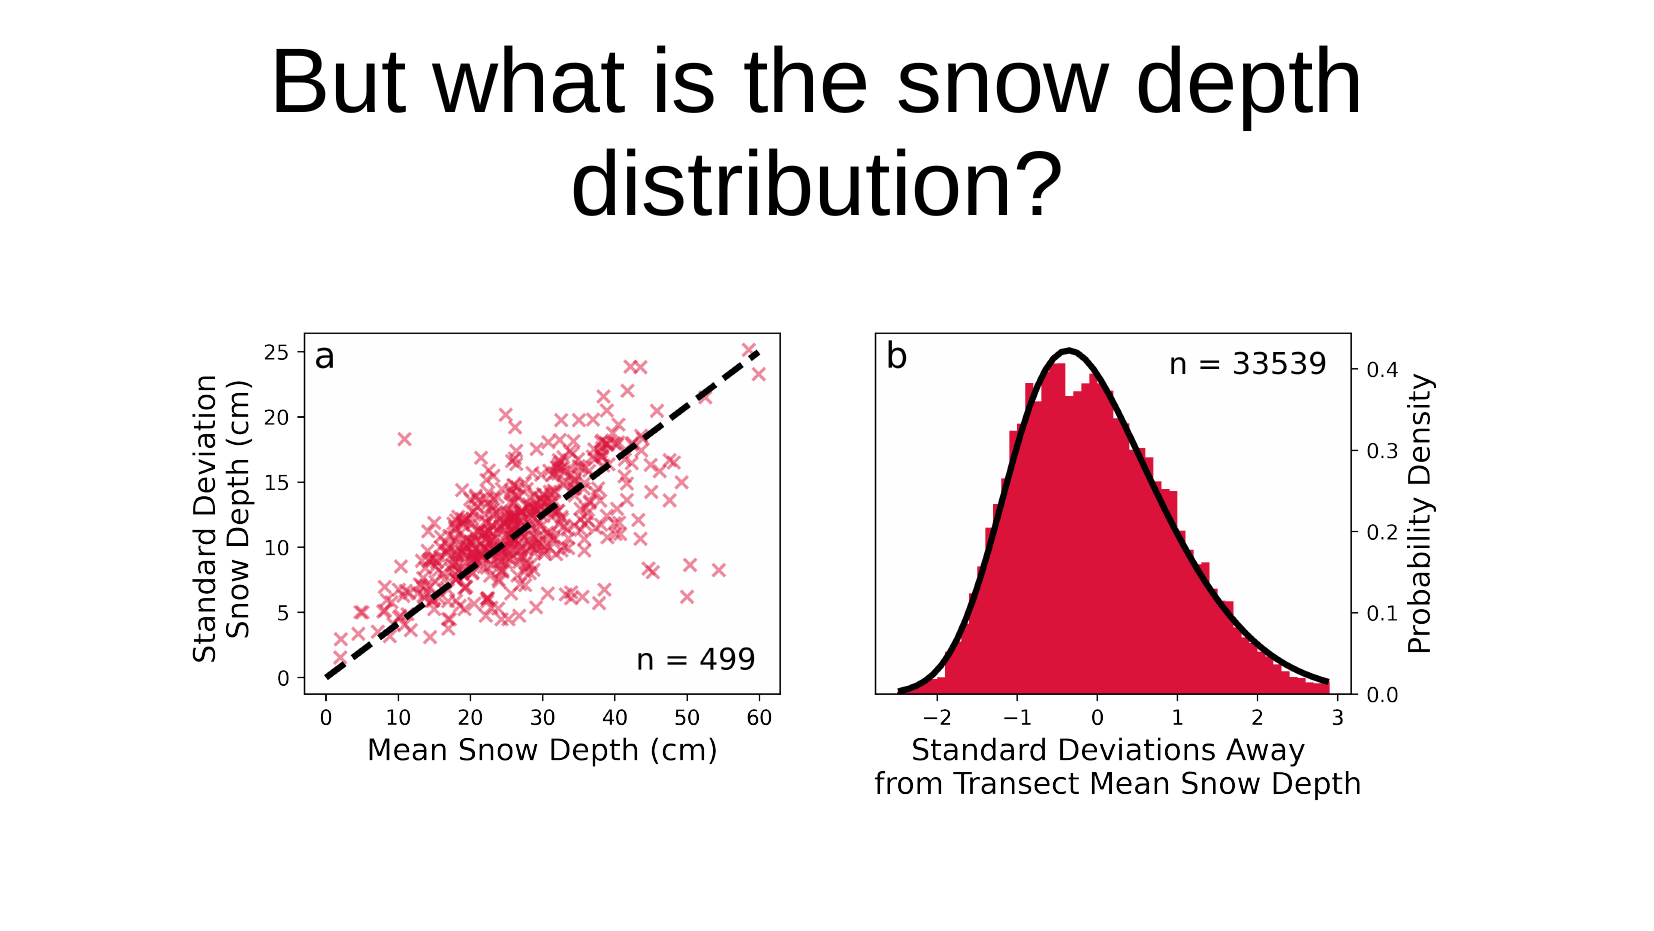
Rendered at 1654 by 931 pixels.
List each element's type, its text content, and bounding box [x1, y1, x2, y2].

title But what is the snow depth distribution? [94, 29, 1542, 235]
picture [177, 318, 1451, 815]
